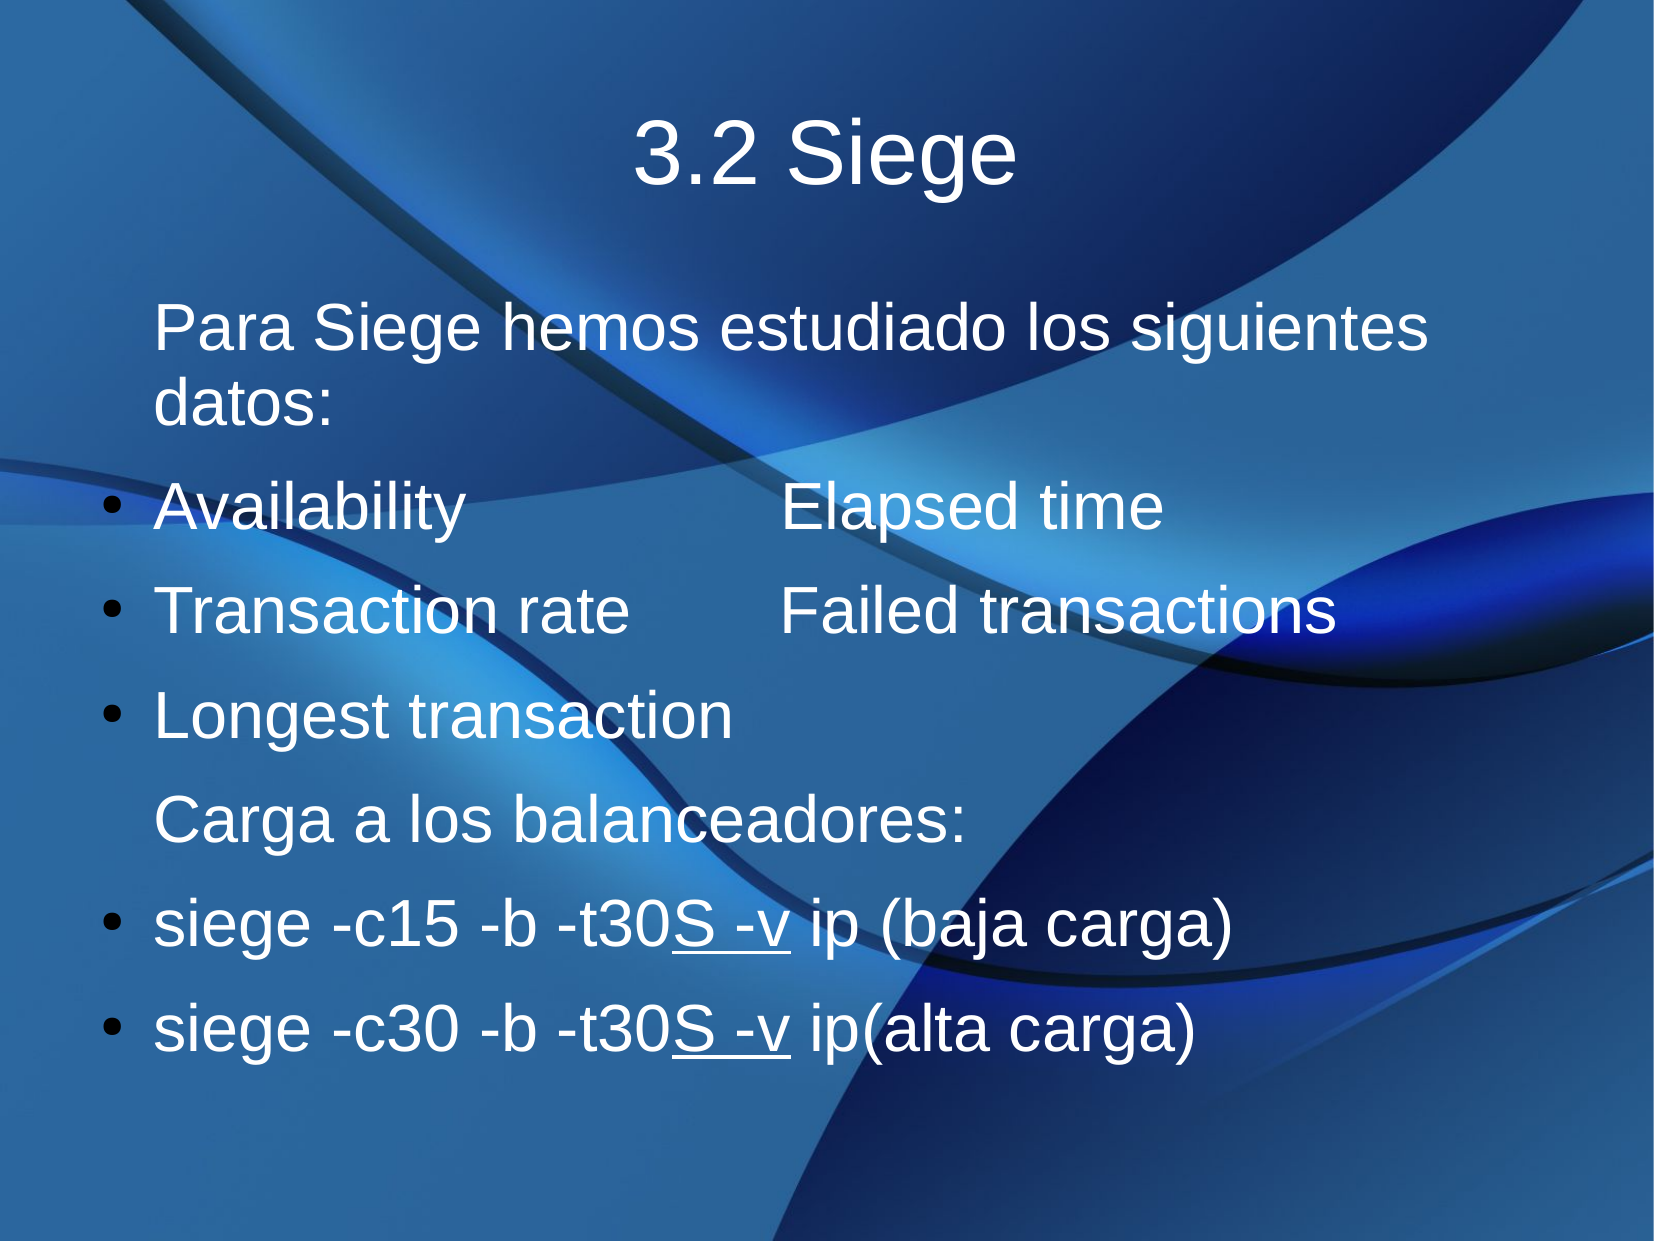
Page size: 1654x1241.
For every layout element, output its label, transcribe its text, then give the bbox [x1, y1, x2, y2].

picture [0, 0, 1654, 1241]
list Para Siege hemos estudiado los siguientes datos: Availability Elapsed time Transaction rate Failed transactions Longest transaction Carga a los balanceadores: siege -c15 -b -t30S -v ip (baja carga) siege -c30 -b -t30S -v ip(alta carga) [82, 290, 1571, 1170]
title 3.2 Siege [82, 49, 1571, 257]
